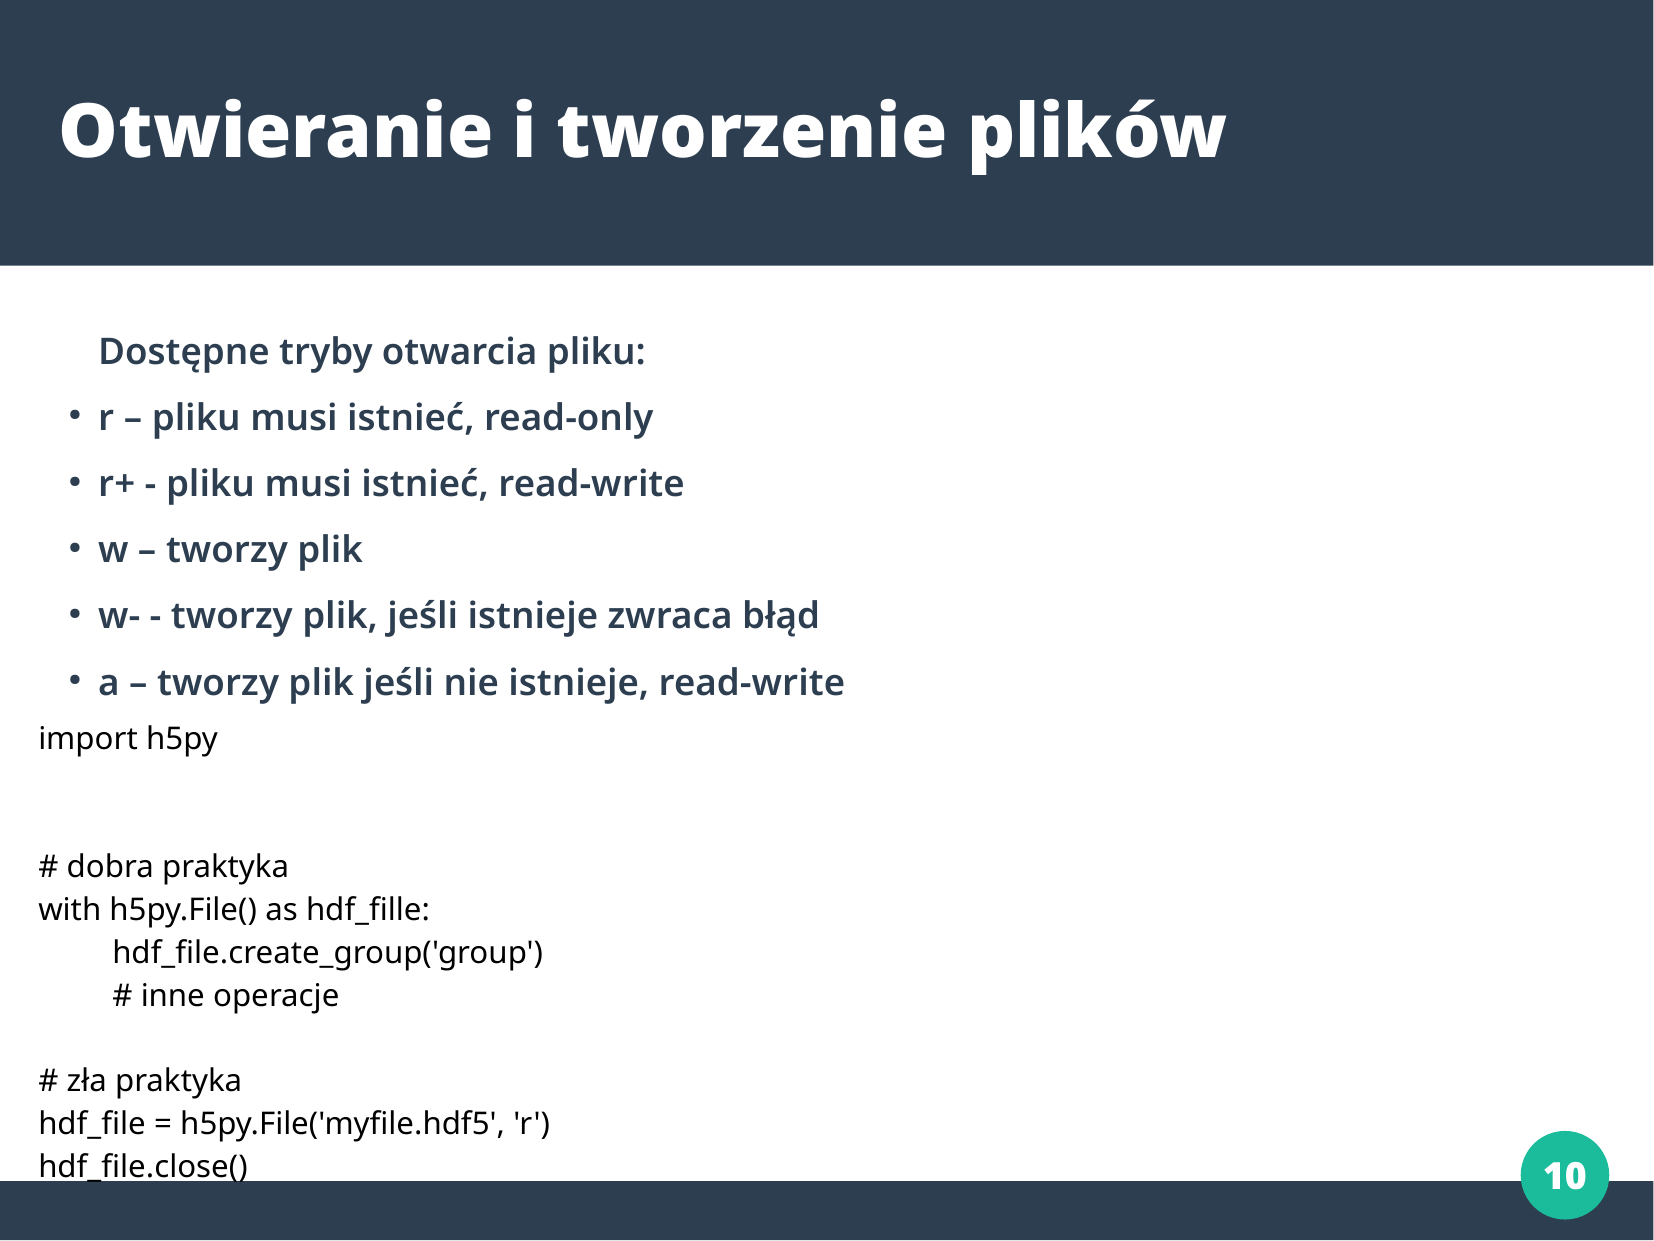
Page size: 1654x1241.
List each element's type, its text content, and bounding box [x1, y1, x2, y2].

text_box import h5py # dobra praktyka with h5py.File() as hdf_fille: hdf_file.create_group('group') # inne operacje # zła praktyka hdf_file = h5py.File('myfile.hdf5', 'r') hdf_file.close() [23, 708, 1560, 1145]
list Dostępne tryby otwarcia pliku: r – pliku musi istnieć, read-only r+ - pliku musi istnieć, read-write w – tworzy plik w- - tworzy plik, jeśli istnieje zwraca błąd a – tworzy plik jeśli nie istnieje, read-write [59, 324, 1595, 709]
title Otwieranie i tworzenie plików [59, 49, 1595, 207]
